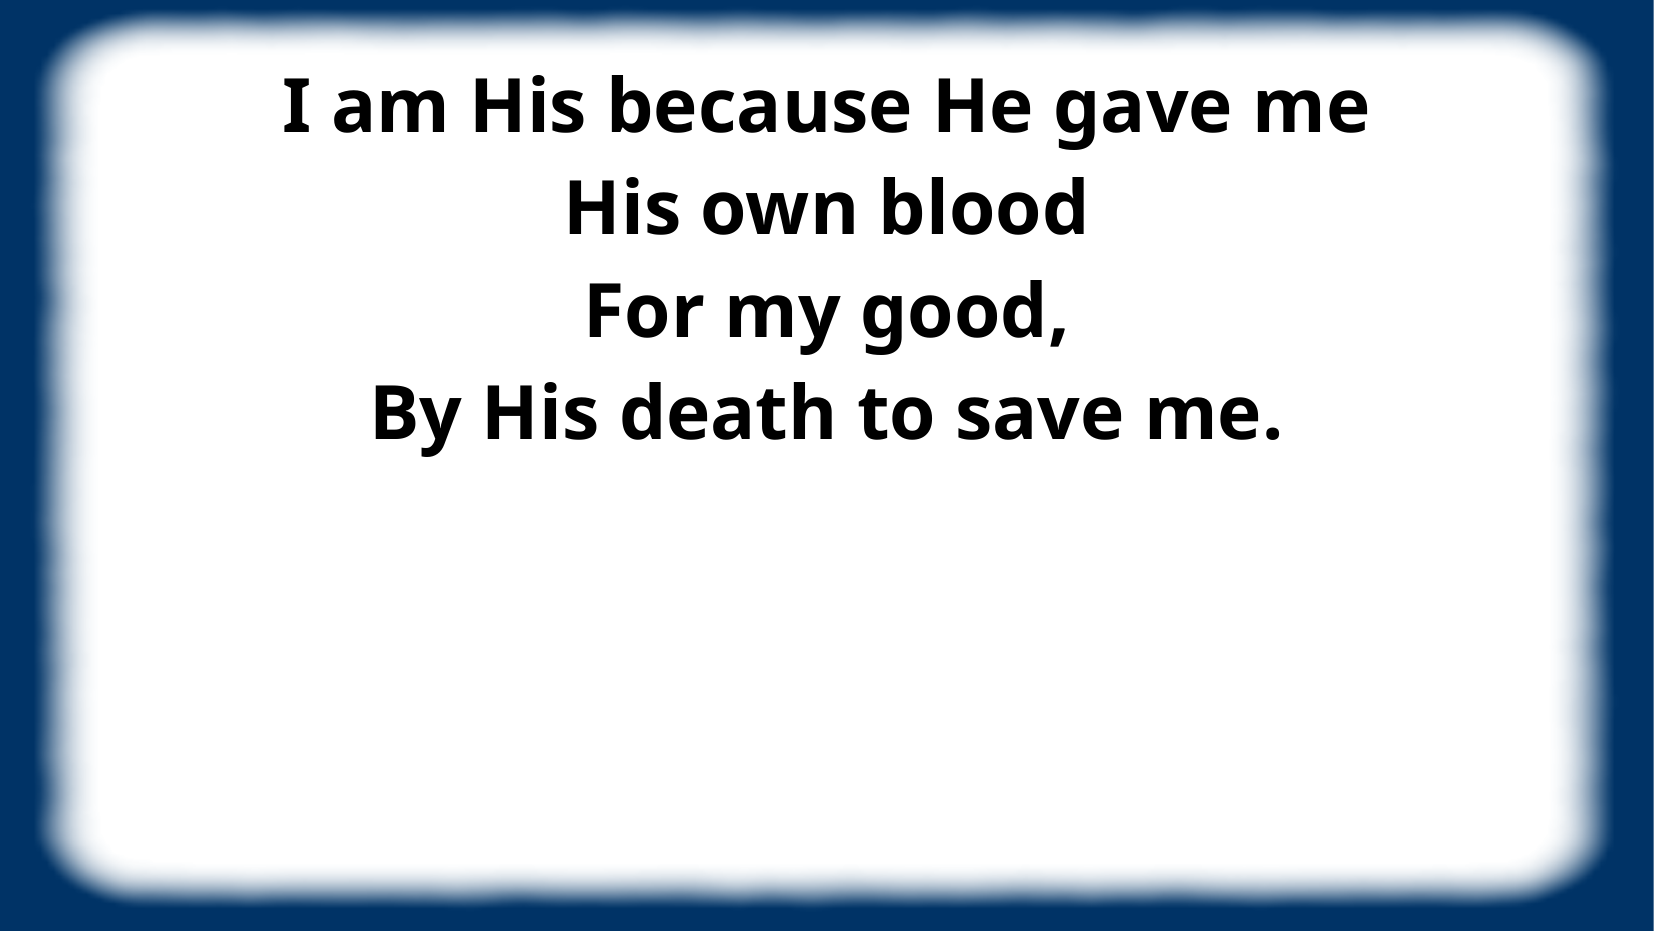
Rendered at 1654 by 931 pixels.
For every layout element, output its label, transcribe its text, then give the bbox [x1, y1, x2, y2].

picture [0, 0, 1654, 931]
text_box I am His because He gave me His own blood For my good, By His death to save me. [90, 45, 1546, 460]
